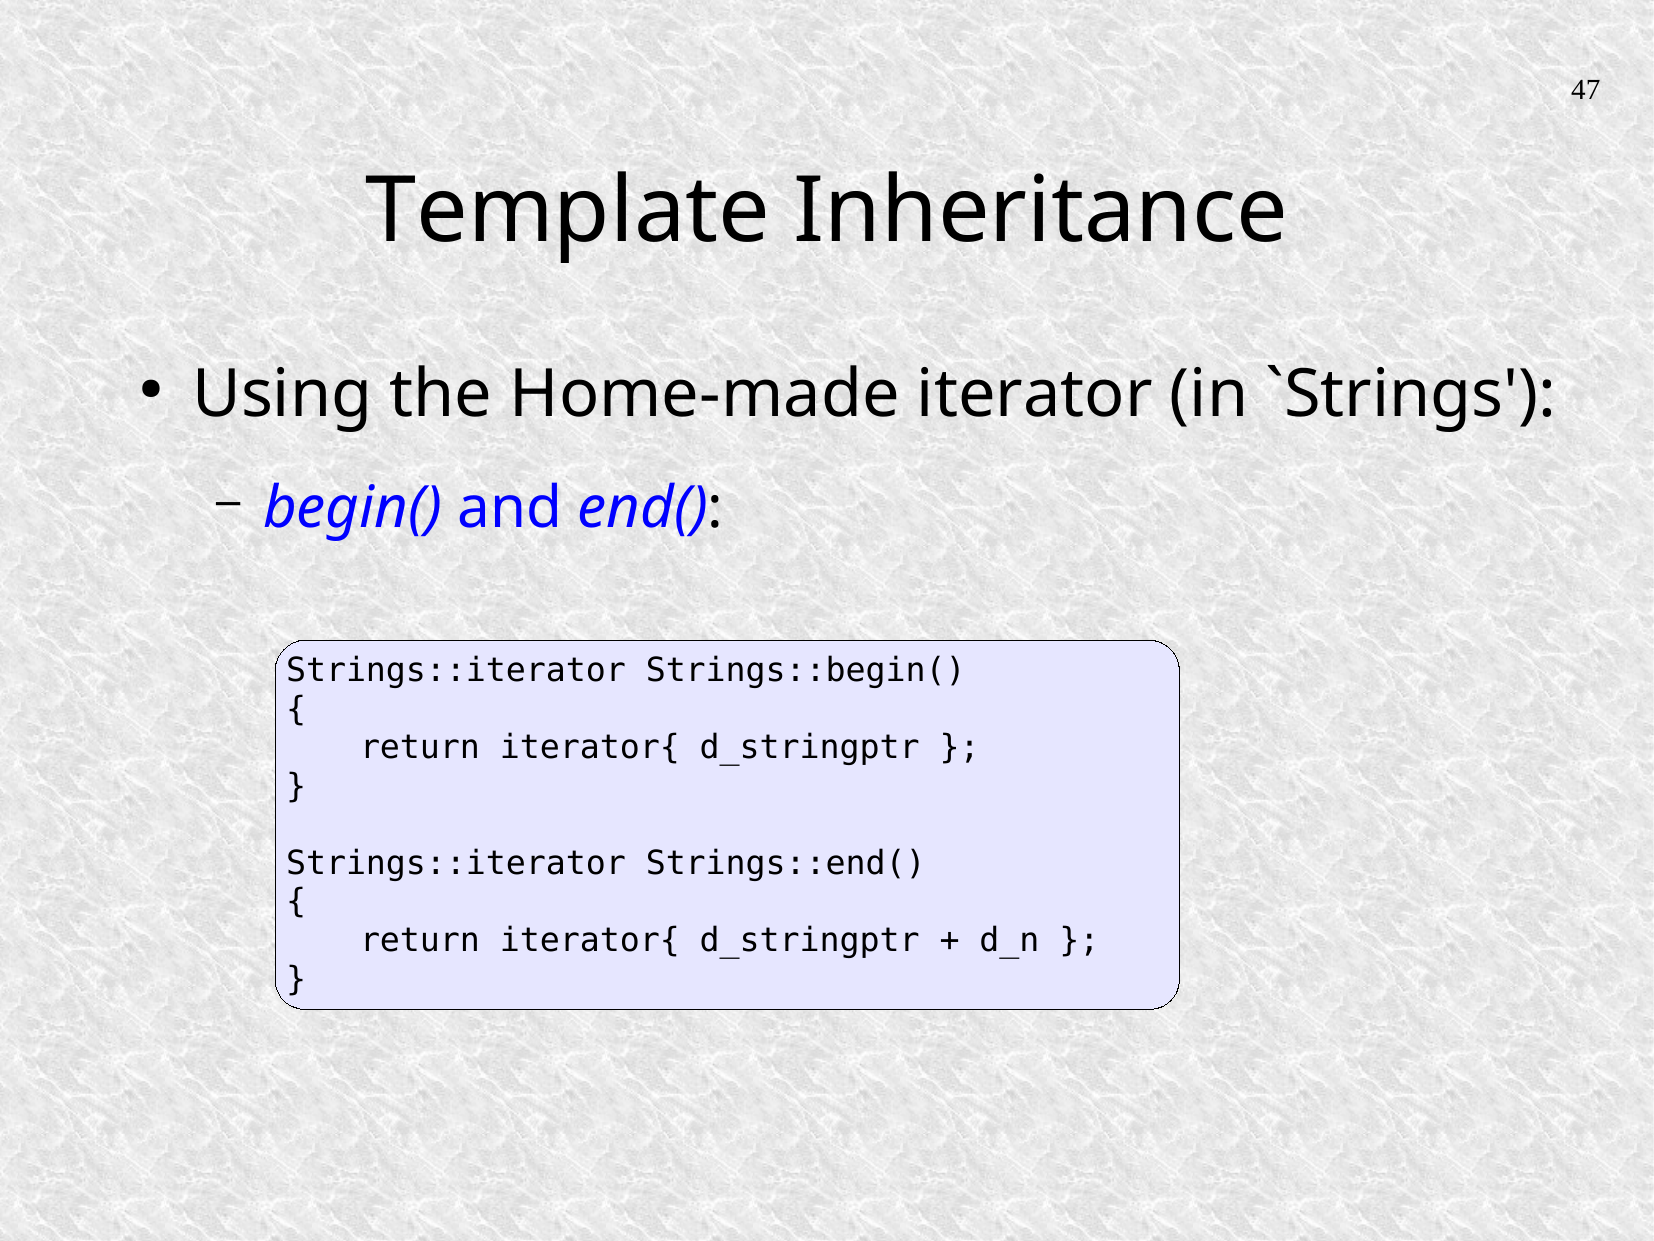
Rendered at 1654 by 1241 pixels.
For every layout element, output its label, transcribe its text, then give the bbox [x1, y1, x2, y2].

list Using the Home-made iterator (in `Strings'): begin() and end(): [121, 344, 1572, 1127]
title Template Inheritance [121, 102, 1534, 311]
text_box Strings::iterator Strings::begin() { return iterator{ d_stringptr }; } Strings::iterator Strings::end() { return iterator{ d_stringptr + d_n }; } [286, 651, 1418, 1037]
picture [0, 0, 1654, 1241]
